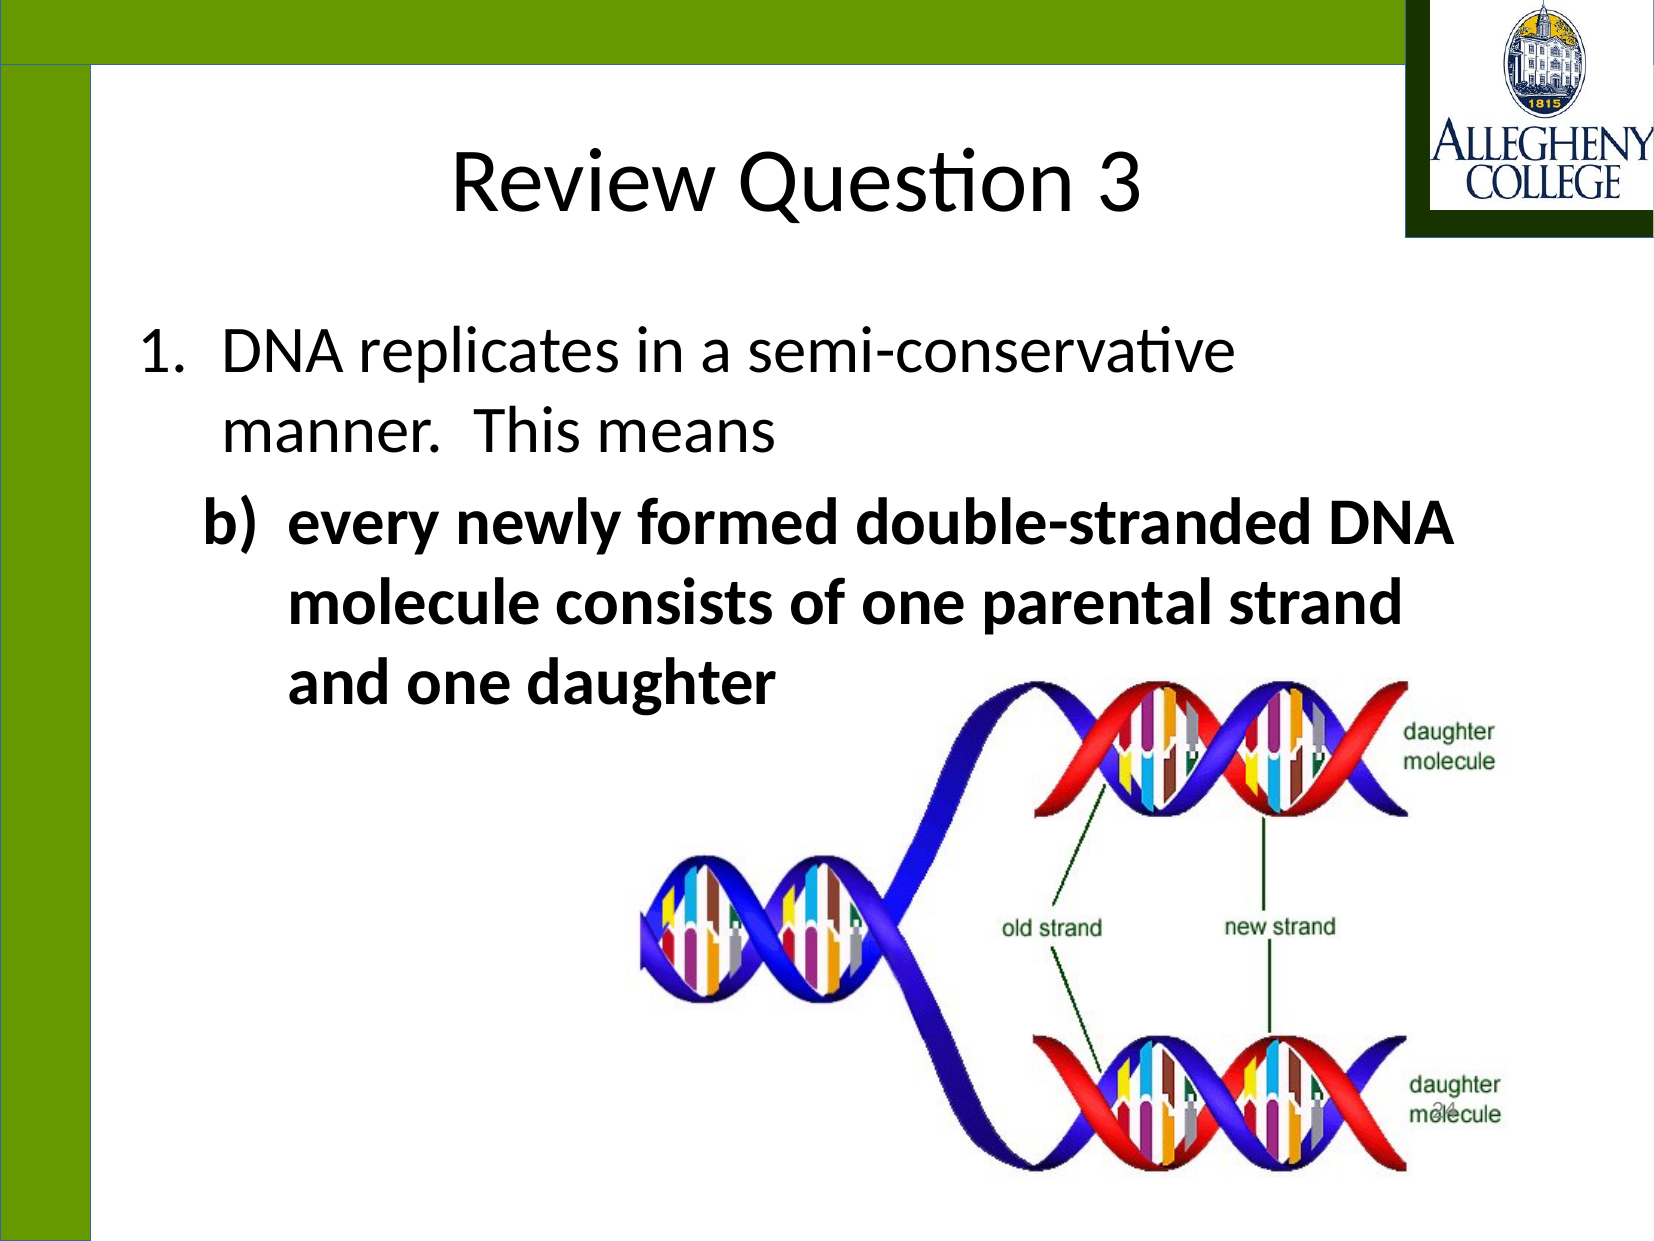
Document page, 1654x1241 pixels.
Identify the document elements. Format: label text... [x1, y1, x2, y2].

text_box <number> [1122, 1078, 1473, 1139]
text_box [0, 0, 1430, 1241]
title Review Question 3 [122, 80, 1473, 268]
text_box [1473, 210, 1654, 238]
picture [627, 674, 1557, 1186]
list DNA replicates in a semi-conservative manner. This means every newly formed double-stranded DNA molecule consists of one parental strand and one daughter [122, 297, 1473, 1041]
picture [1430, 0, 1654, 210]
